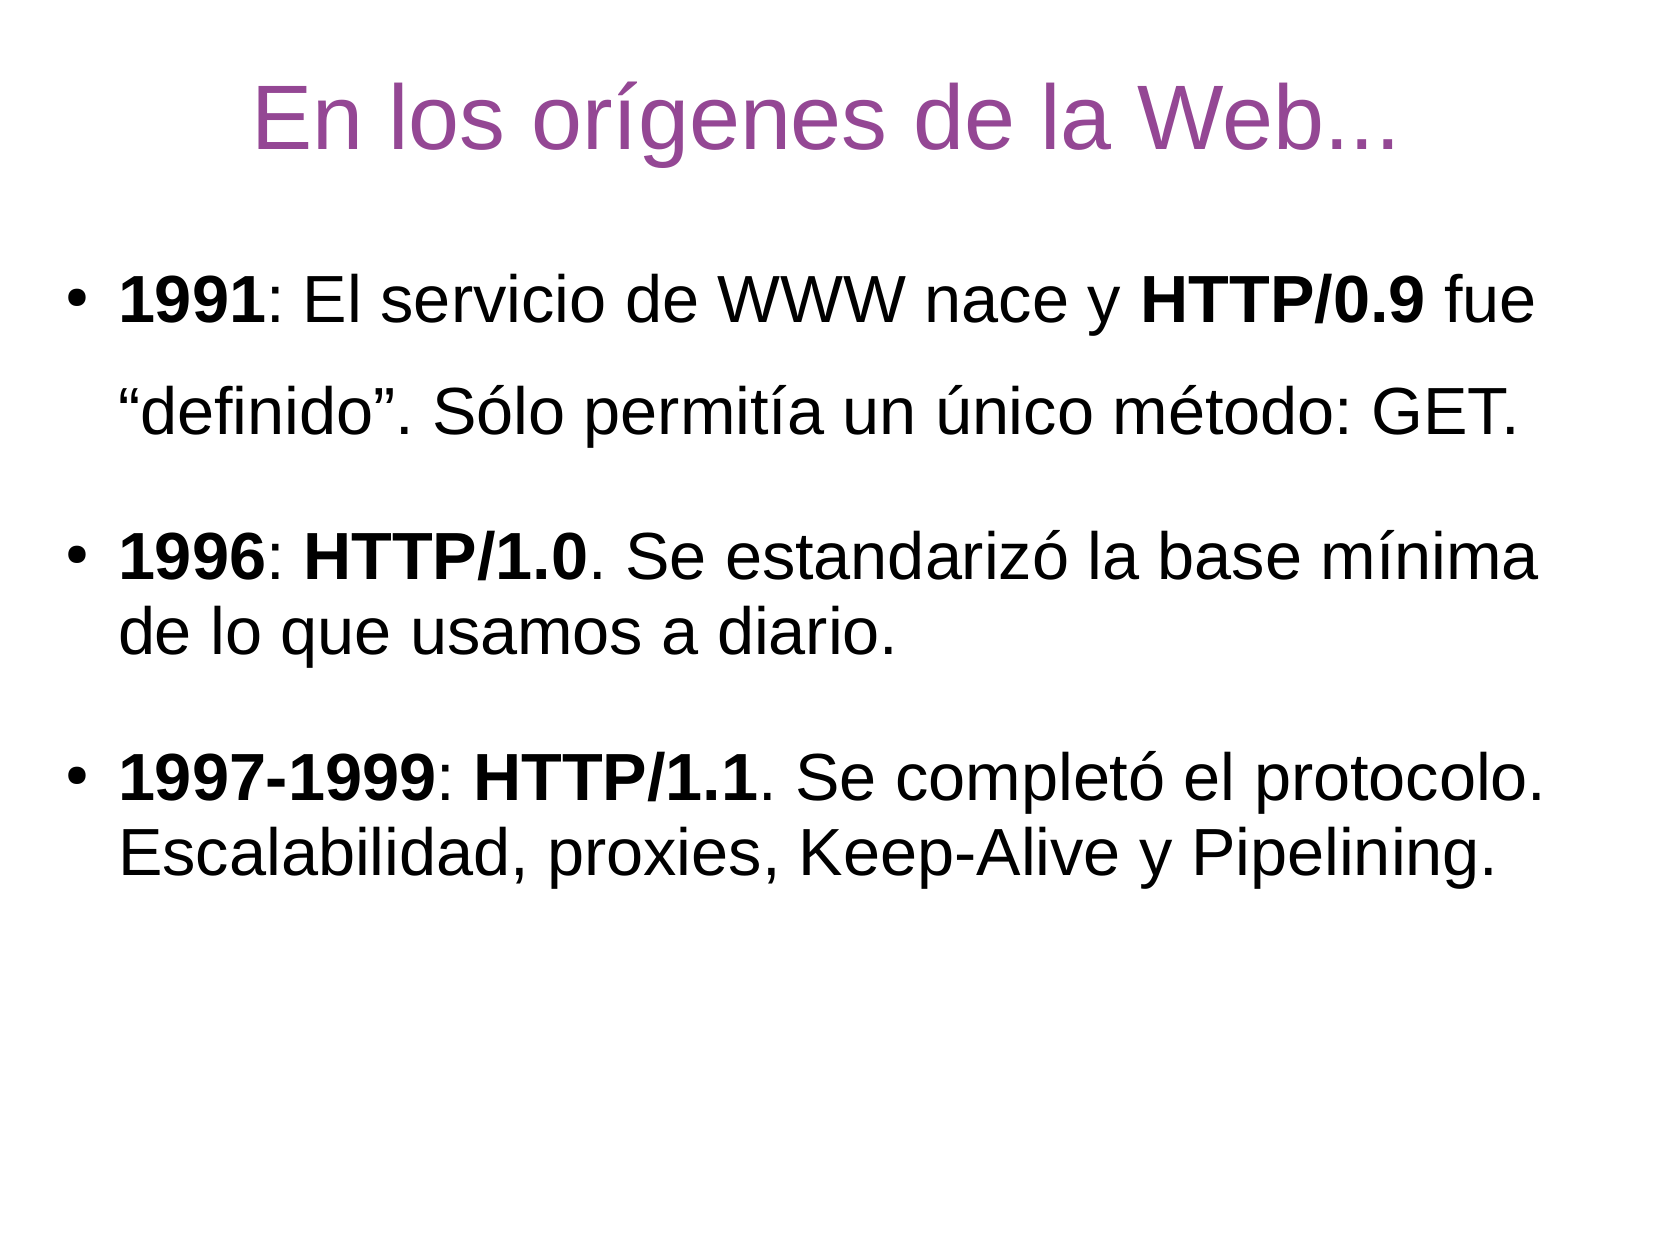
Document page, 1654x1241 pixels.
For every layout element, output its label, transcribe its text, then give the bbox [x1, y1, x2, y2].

title En los orígenes de la Web... [82, 13, 1571, 222]
list 1991: El servicio de WWW nace y HTTP/0.9 fue “definido”. Sólo permitía un único método: GET. 1996: HTTP/1.0. Se estandarizó la base mínima de lo que usamos a diario. 1997-1999: HTTP/1.1. Se completó el protocolo. Escalabilidad, proxies, Keep-Alive y Pipelining. [47, 224, 1630, 1217]
